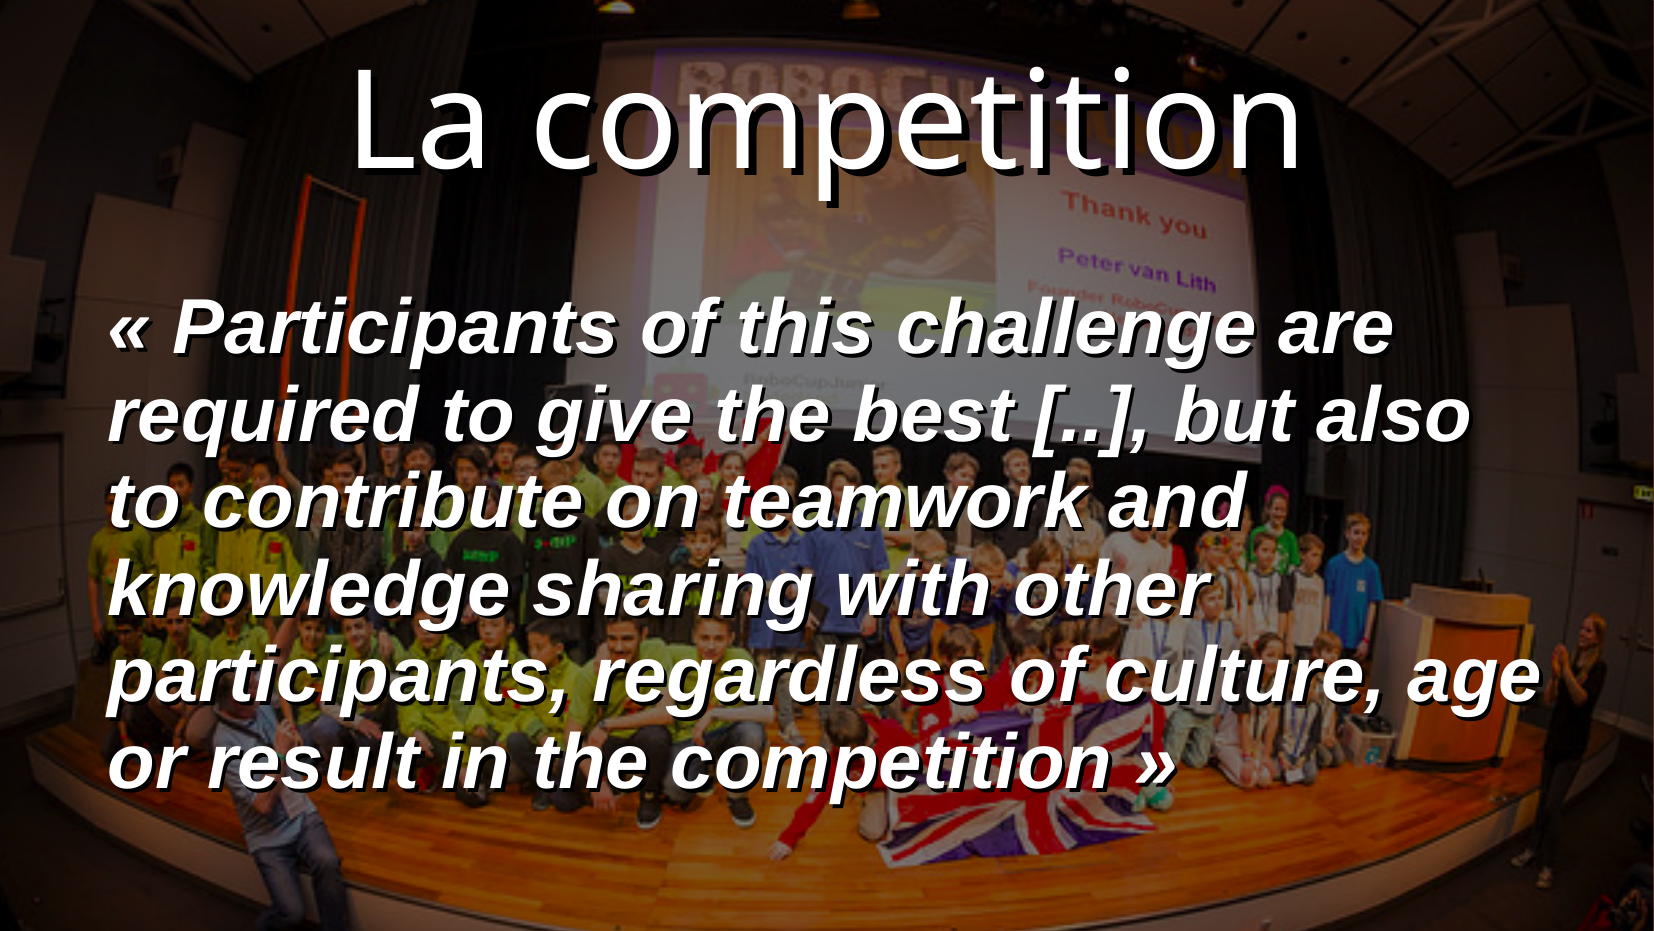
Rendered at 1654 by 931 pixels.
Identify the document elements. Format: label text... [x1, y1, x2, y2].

text_box [0, 0, 1654, 931]
title La competition [82, 37, 1571, 193]
list « Participants of this challenge are required to give the best [..], but also to contribute on teamwork and knowledge sharing with other participants, regardless of culture, age or result in the competition » [70, 283, 1560, 823]
